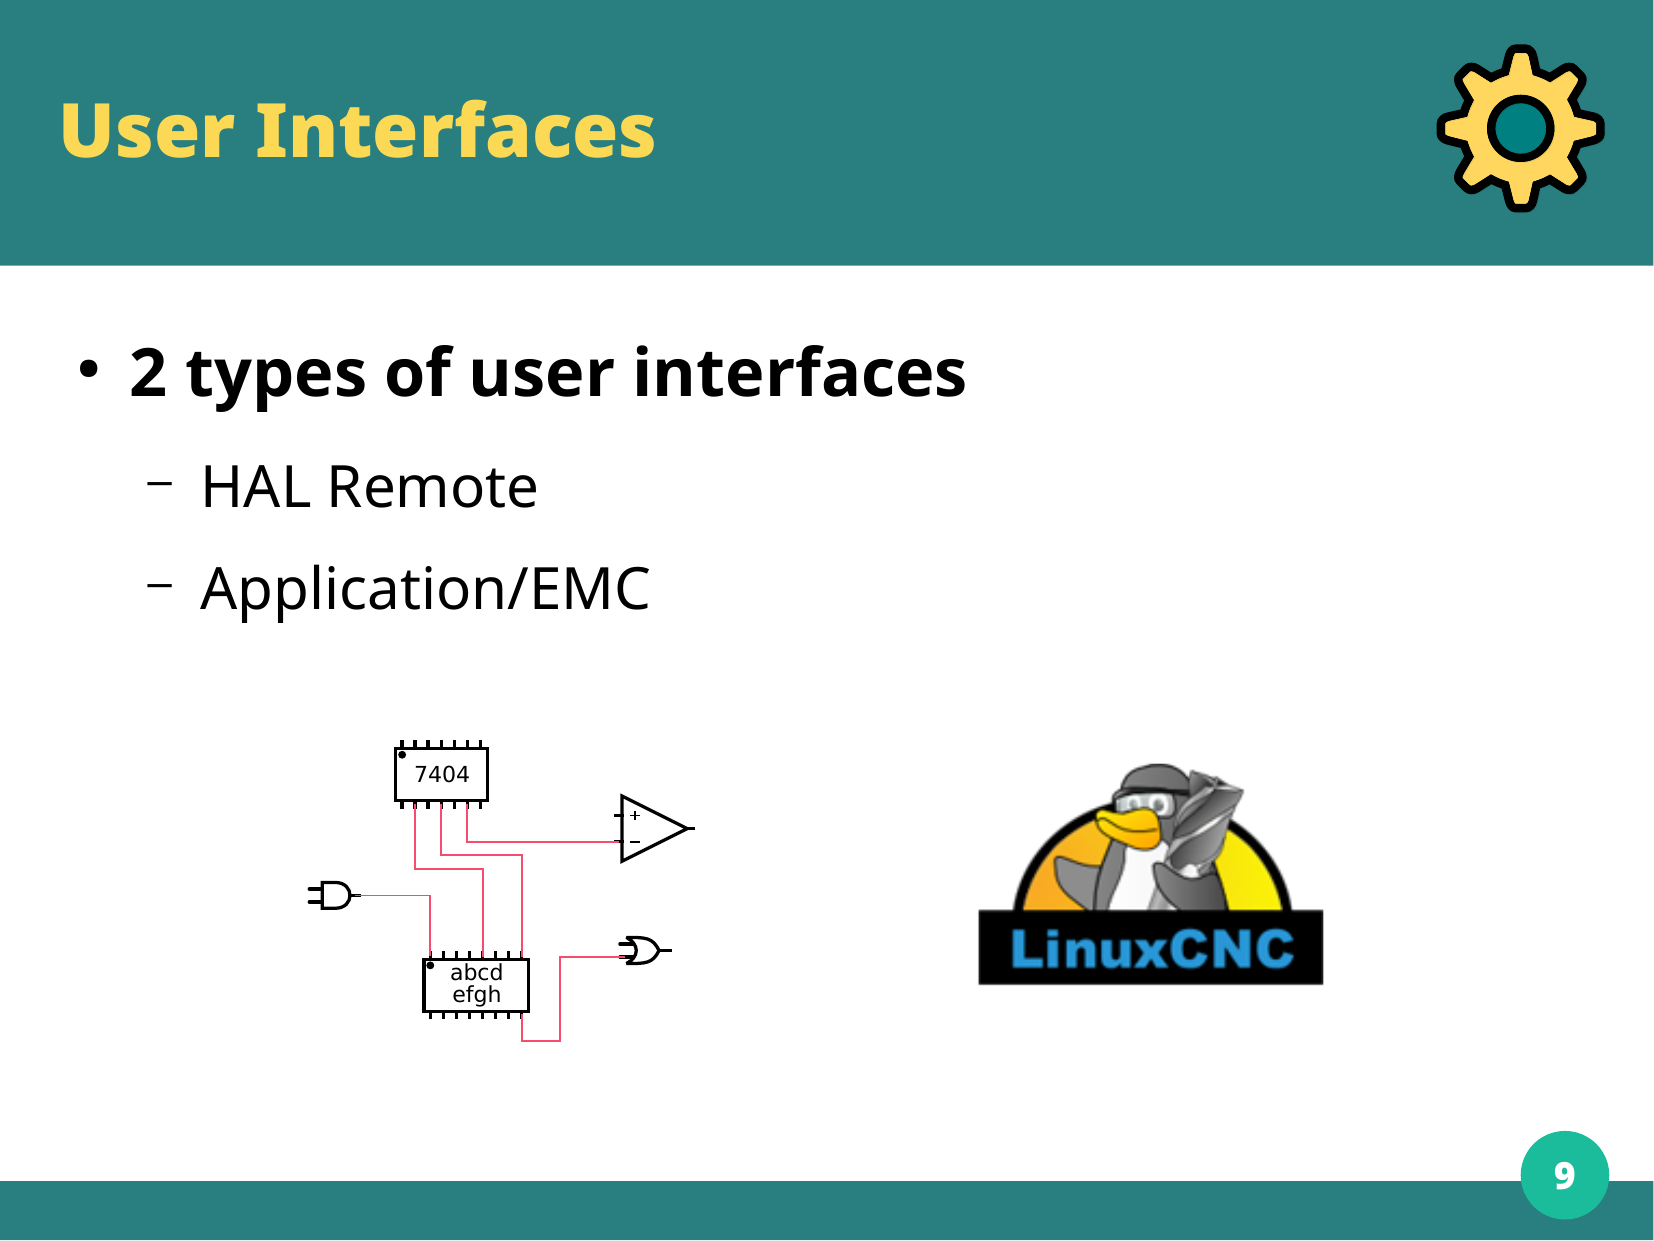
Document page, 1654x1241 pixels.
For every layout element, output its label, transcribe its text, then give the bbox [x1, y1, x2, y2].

picture [927, 696, 1376, 1034]
list 2 types of user interfaces HAL Remote Application/EMC [59, 324, 1595, 1152]
picture [212, 693, 738, 1087]
title User Interfaces [59, 49, 1595, 207]
